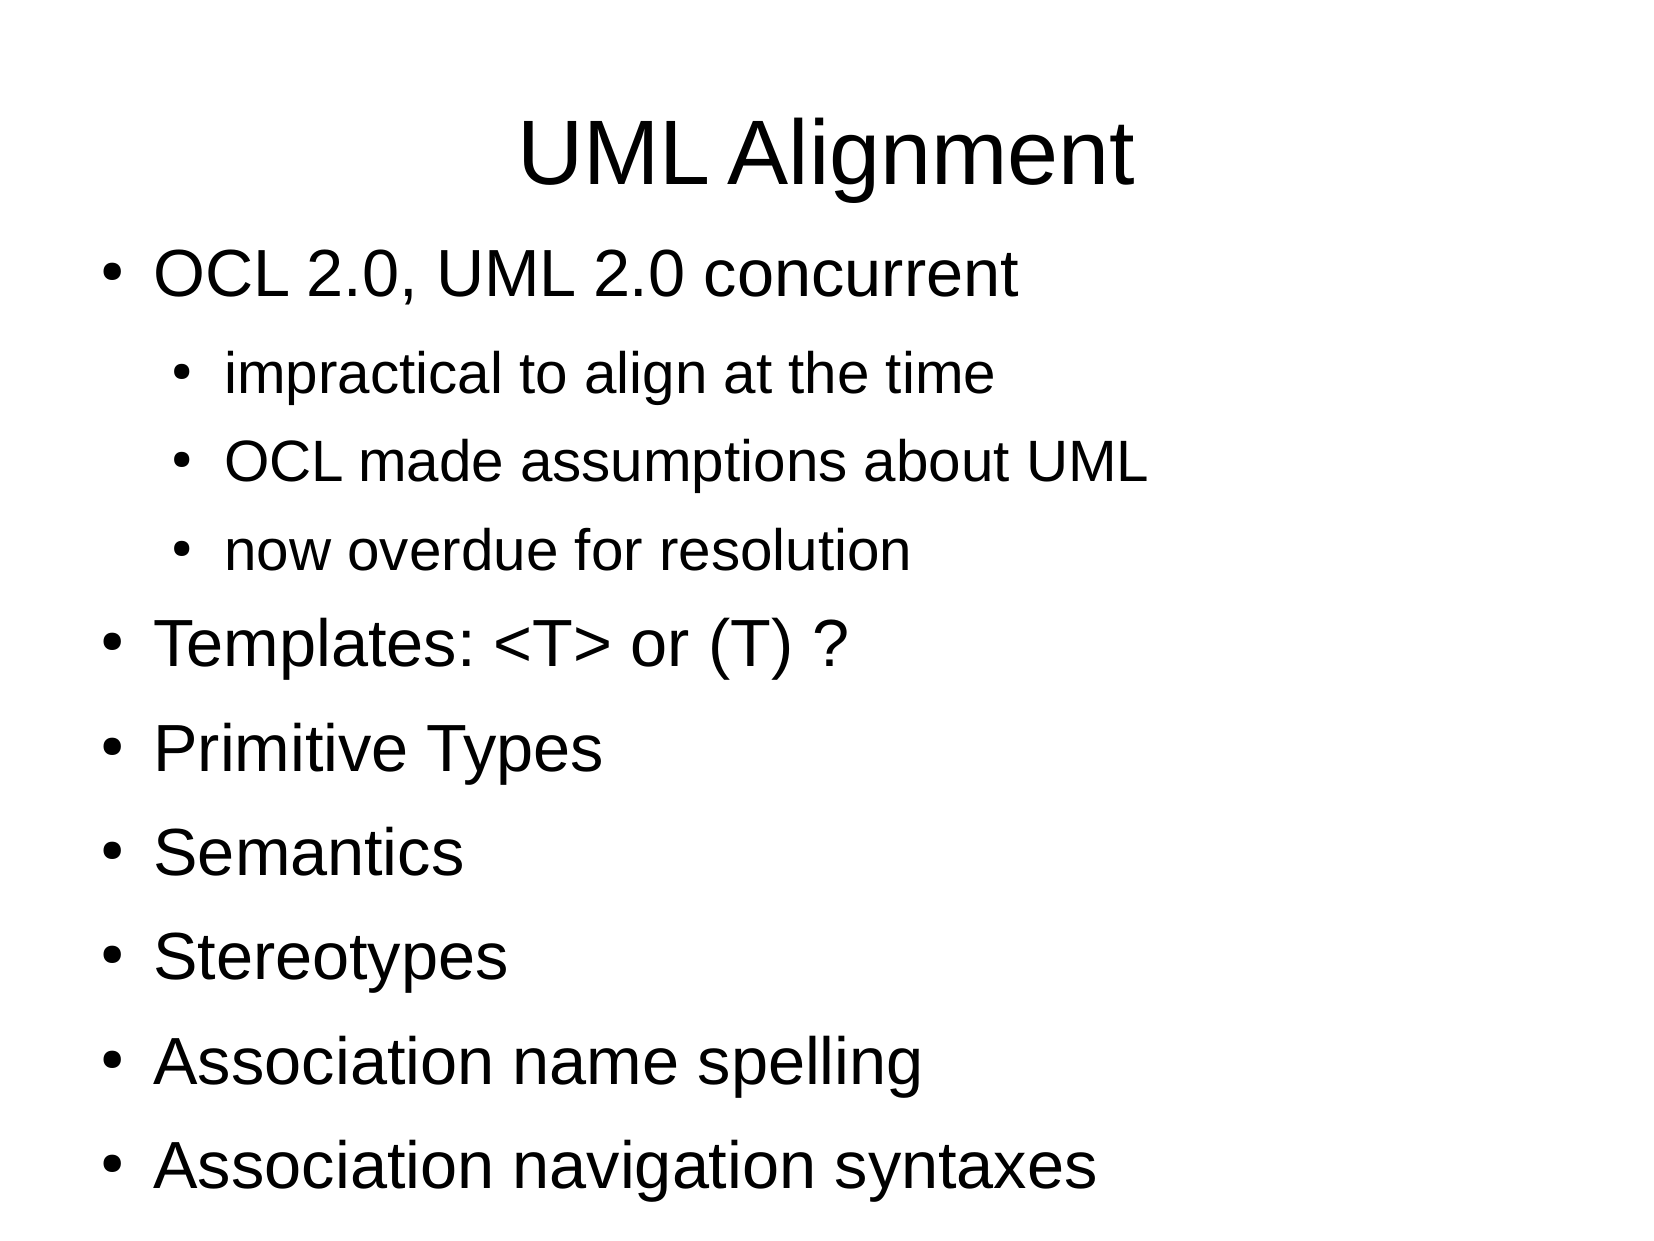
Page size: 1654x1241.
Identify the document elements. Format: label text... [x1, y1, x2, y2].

list OCL 2.0, UML 2.0 concurrent impractical to align at the time OCL made assumptions about UML now overdue for resolution Templates: <T> or (T) ? Primitive Types Semantics Stereotypes Association name spelling Association navigation syntaxes [82, 236, 1571, 1203]
title UML Alignment [82, 56, 1571, 236]
